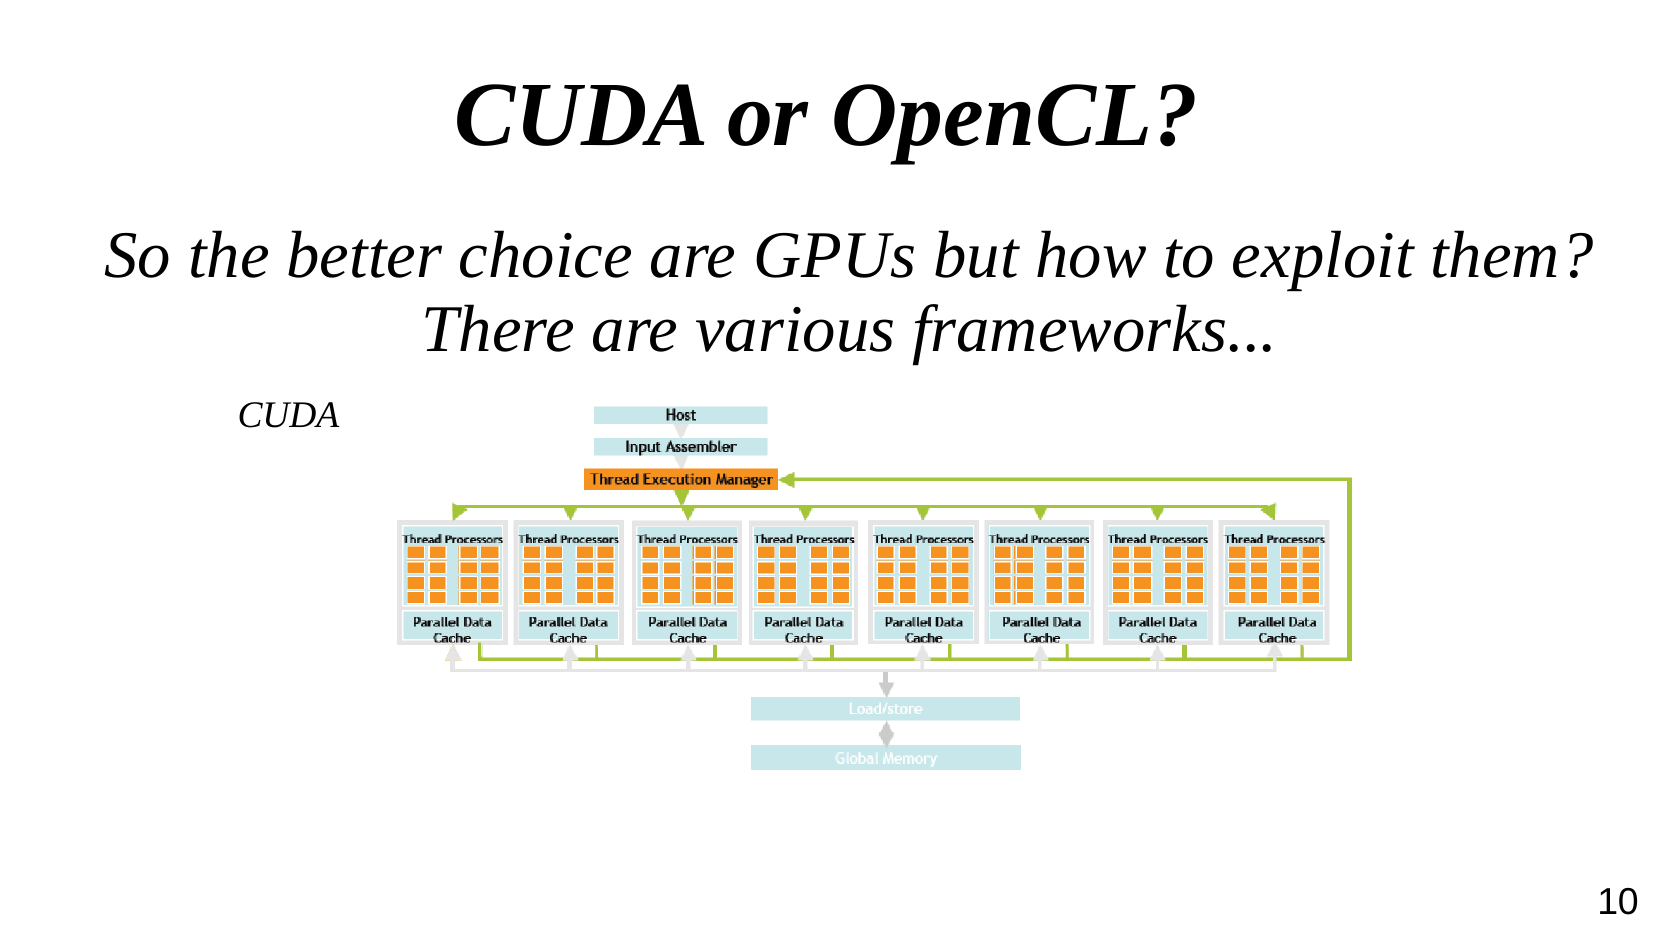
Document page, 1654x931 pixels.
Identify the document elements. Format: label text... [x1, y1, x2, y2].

text_box CUDA [222, 386, 355, 443]
title CUDA or OpenCL? [82, 37, 1571, 193]
list So the better choice are GPUs but how to exploit them? There are various frameworks... [29, 217, 1601, 384]
text_box 10 [1026, 860, 1654, 931]
picture [366, 397, 1371, 798]
